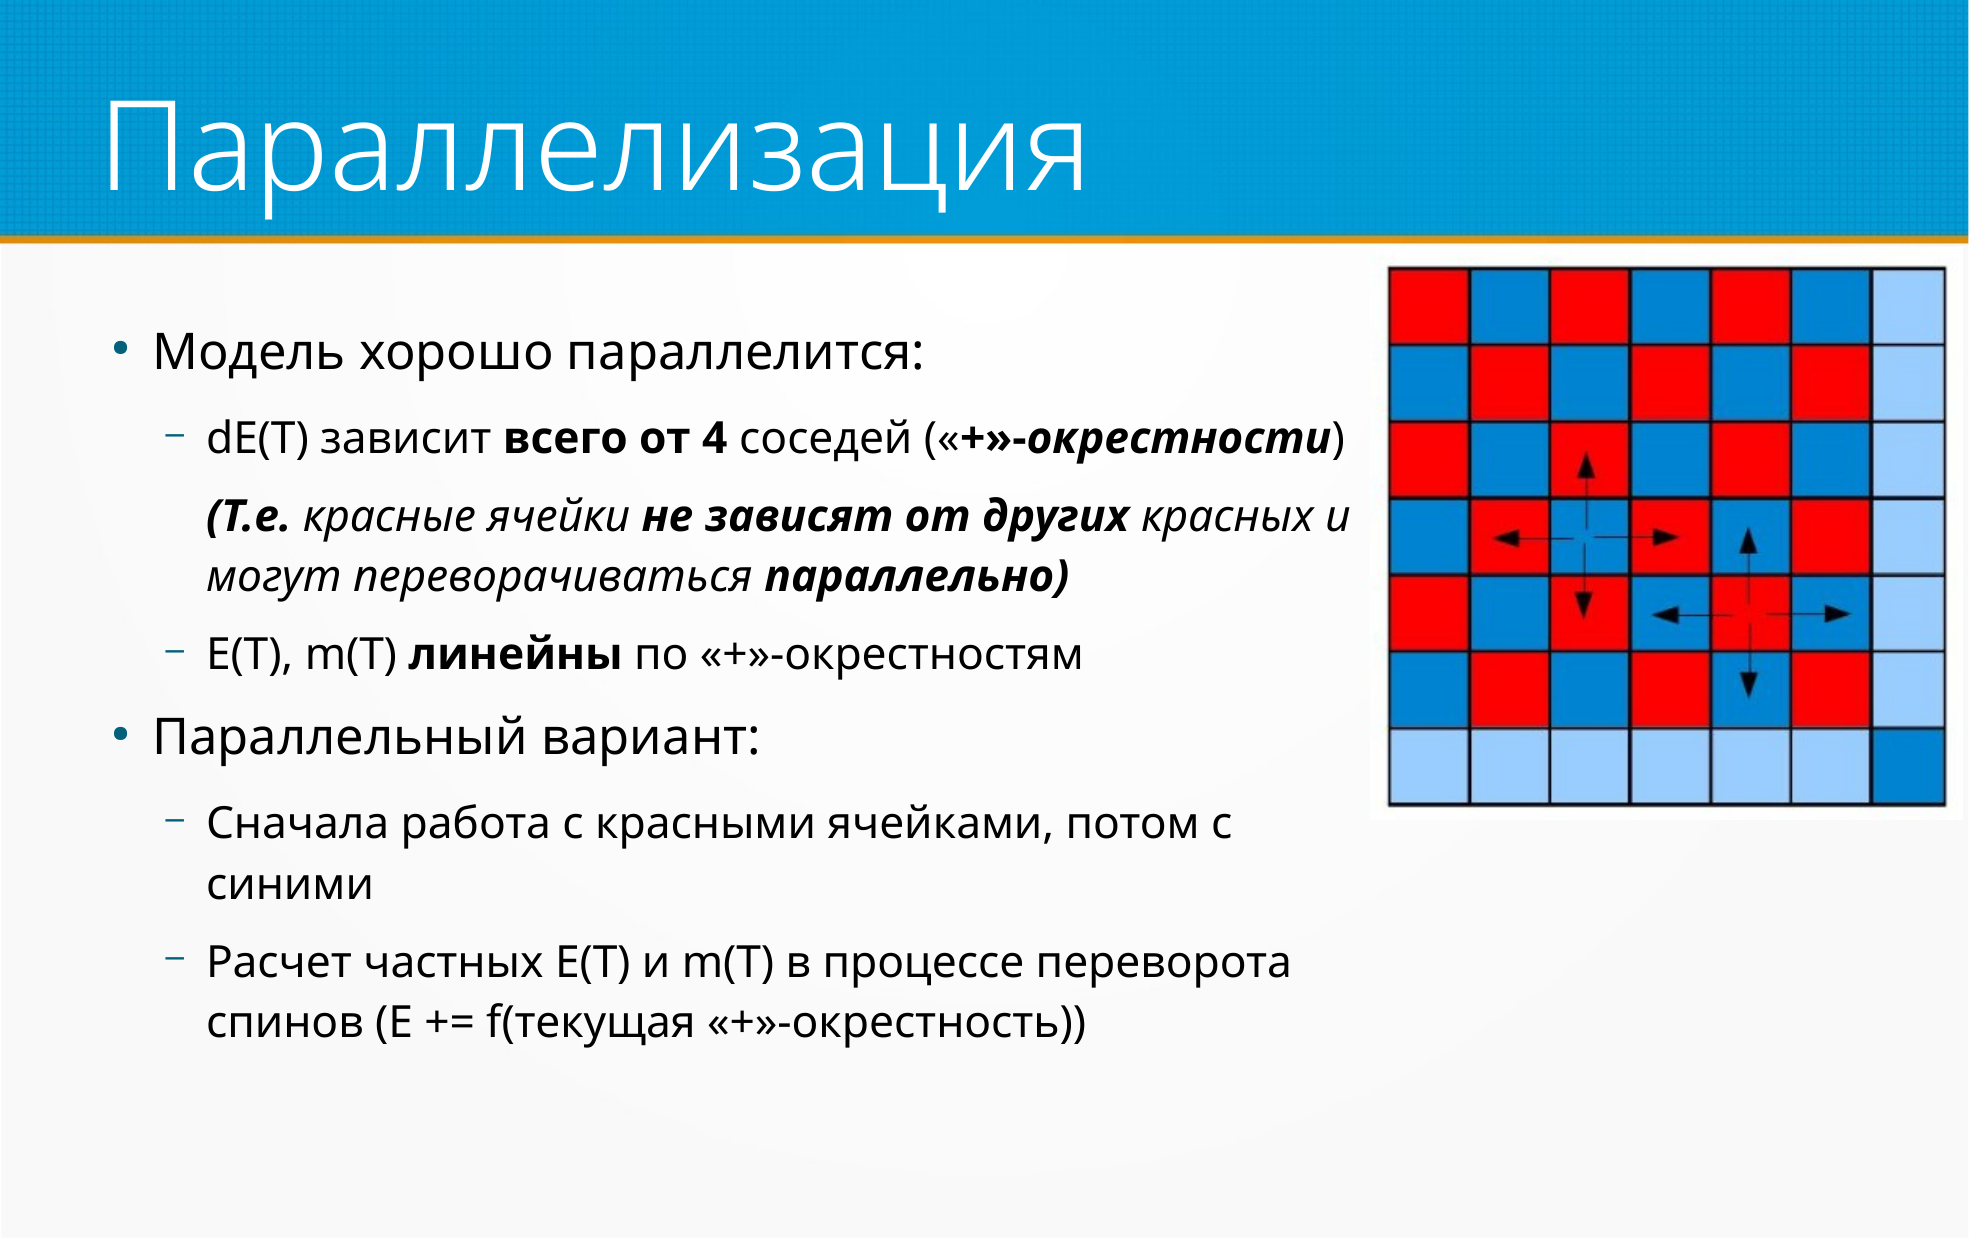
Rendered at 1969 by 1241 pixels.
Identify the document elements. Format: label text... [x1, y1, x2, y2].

picture [0, 233, 1969, 1241]
list Модель хорошо параллелится: dE(T) зависит всего от 4 соседей («+»-окрестности) (Т.е. красные ячейки не зависят от других красных и могут переворачиваться параллельно) E(T), m(T) линейны по «+»-окрестностям Параллельный вариант: Сначала работа с красными ячейками, потом с синими Расчет частных E(T) и m(T) в процессе переворота спинов (E += f(текущая «+»-окрестность)) [98, 315, 1359, 1182]
title Параллелизация [98, 19, 1870, 227]
